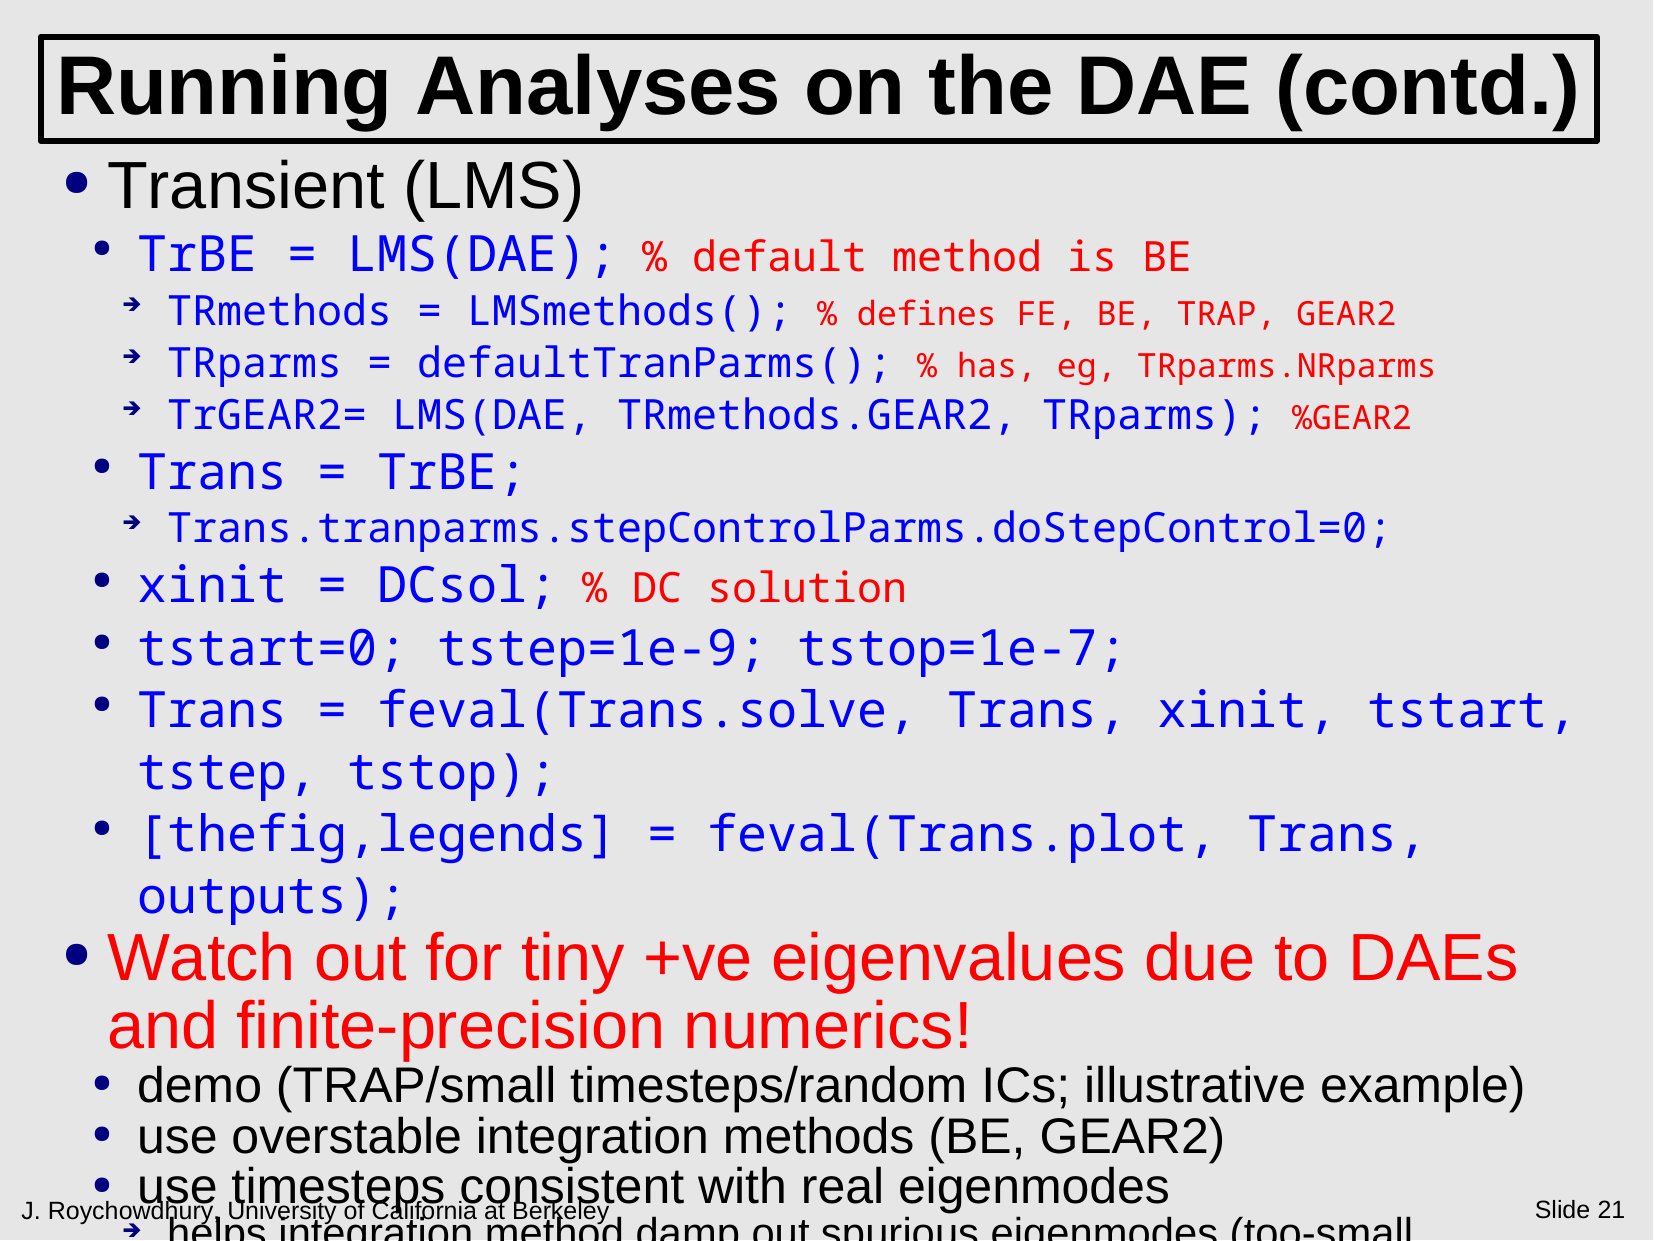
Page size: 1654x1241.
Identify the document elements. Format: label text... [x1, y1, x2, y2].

list Transient (LMS) TrBE = LMS(DAE); % default method is BE TRmethods = LMSmethods(); % defines FE, BE, TRAP, GEAR2 TRparms = defaultTranParms(); % has, eg, TRparms.NRparms TrGEAR2= LMS(DAE, TRmethods.GEAR2, TRparms); %GEAR2 Trans = TrBE; Trans.tranparms.stepControlParms.doStepControl=0; xinit = DCsol; % DC solution tstart=0; tstep=1e-9; tstop=1e-7; Trans = feval(Trans.solve, Trans, xinit, tstart, tstep, tstop); [thefig,legends] = feval(Trans.plot, Trans, outputs); Watch out for tiny +ve eigenvalues due to DAEs and finite-precision numerics! demo (TRAP/small timesteps/random ICs; illustrative example) use overstable integration methods (BE, GEAR2) use timesteps consistent with real eigenmodes helps integration method damp out spurious eigenmodes (too-small timesteps can excite them) [32, 153, 1597, 1202]
title Running Analyses on the DAE (contd.) [40, 36, 1597, 142]
